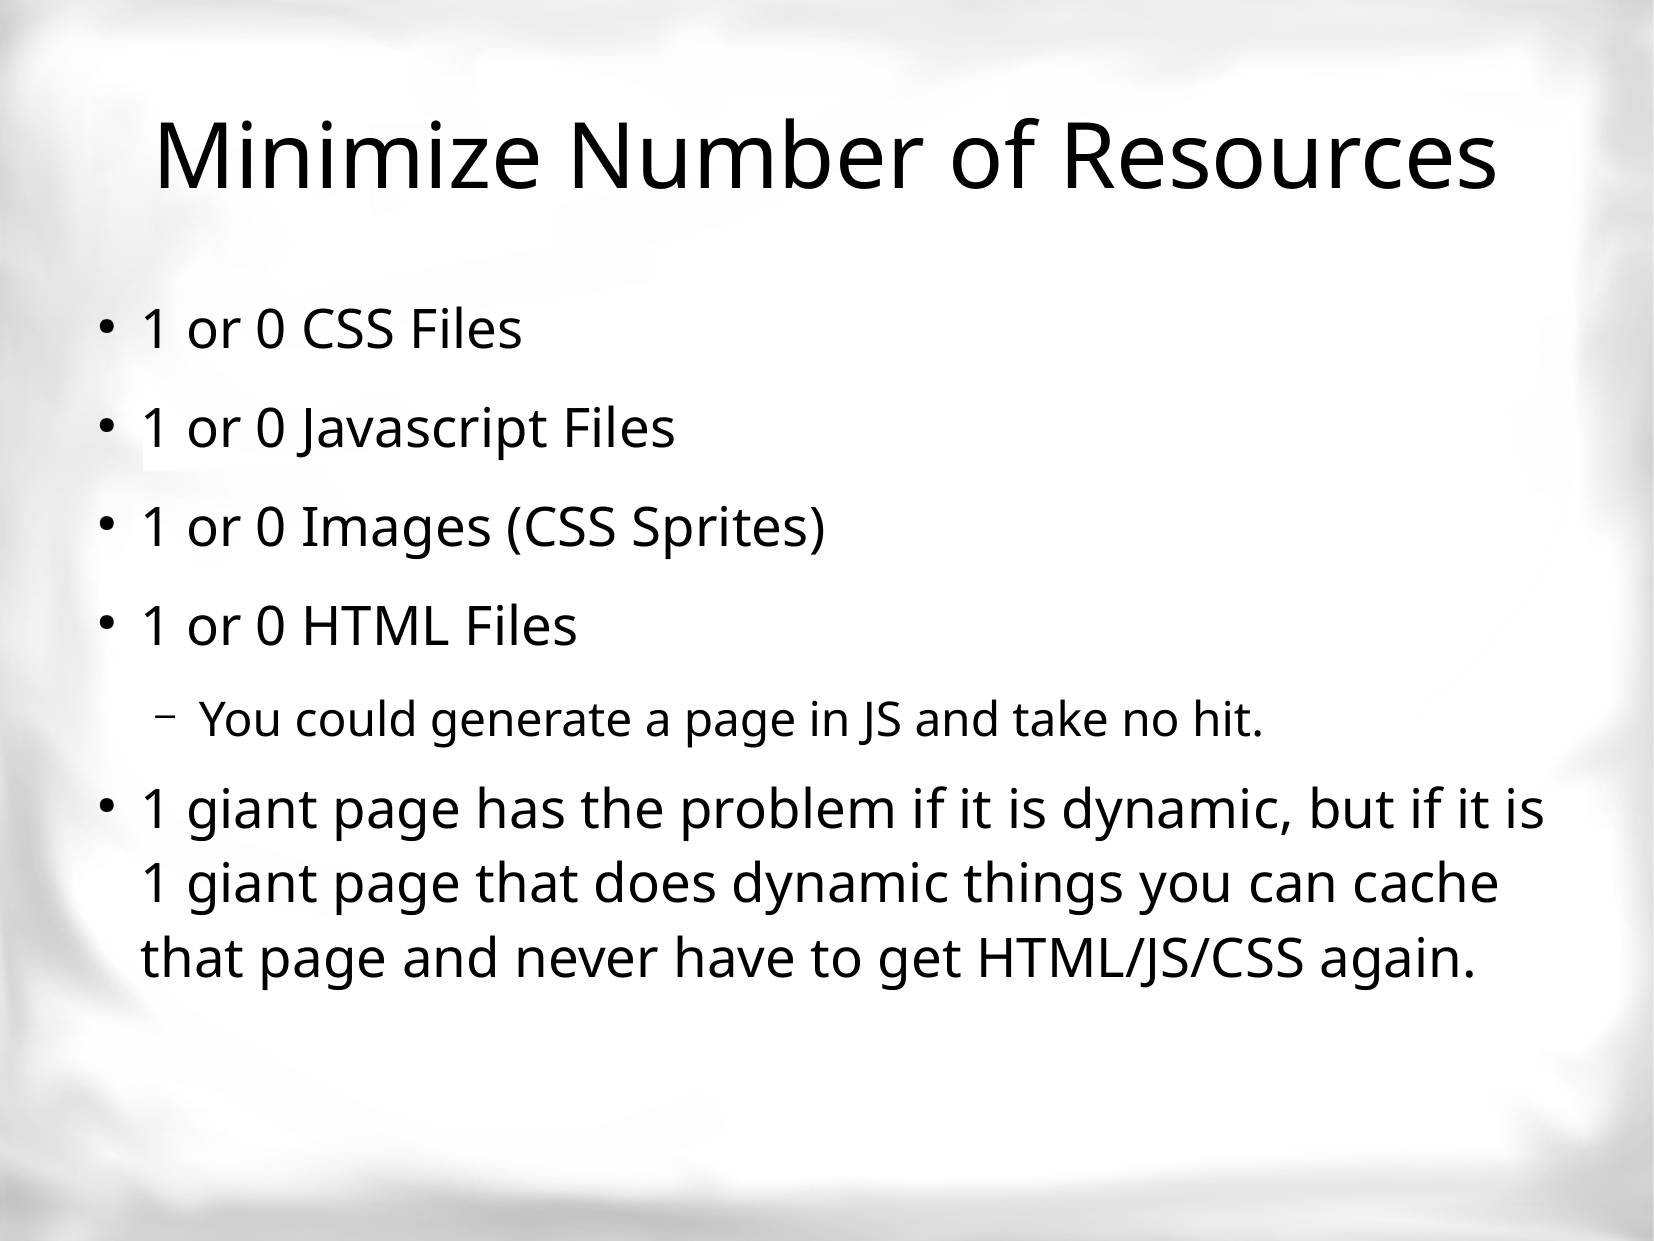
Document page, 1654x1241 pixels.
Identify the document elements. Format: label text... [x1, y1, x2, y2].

picture [0, 0, 1654, 1241]
list 1 or 0 CSS Files 1 or 0 Javascript Files 1 or 0 Images (CSS Sprites) 1 or 0 HTML Files You could generate a page in JS and take no hit. 1 giant page has the problem if it is dynamic, but if it is 1 giant page that does dynamic things you can cache that page and never have to get HTML/JS/CSS again. [82, 290, 1571, 1010]
title Minimize Number of Resources [82, 49, 1571, 257]
